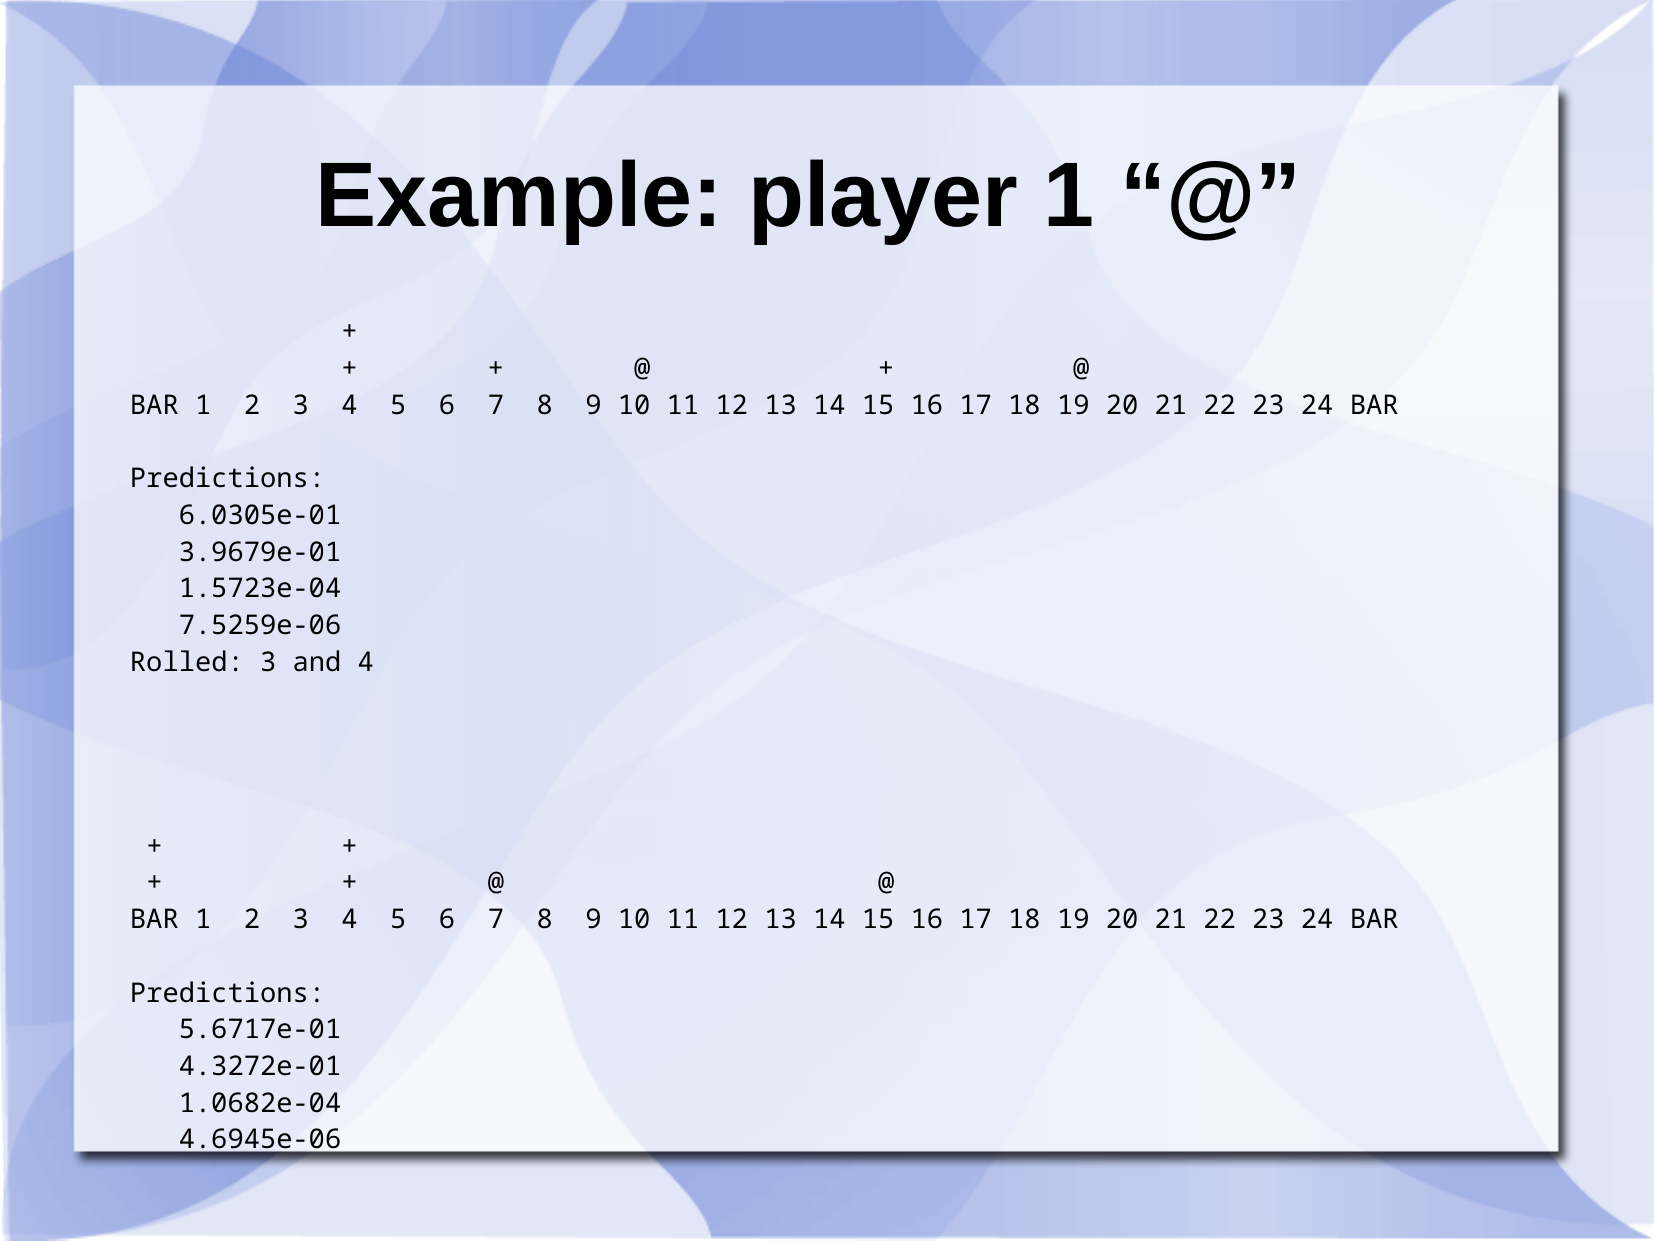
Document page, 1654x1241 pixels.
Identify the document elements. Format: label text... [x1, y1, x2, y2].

subtitle + + + @ + @ BAR 1 2 3 4 5 6 7 8 9 10 11 12 13 14 15 16 17 18 19 20 21 22 23 24 BAR Predictions: 6.0305e-01 3.9679e-01 1.5723e-04 7.5259e-06 Rolled: 3 and 4 + + + + @ @ BAR 1 2 3 4 5 6 7 8 9 10 11 12 13 14 15 16 17 18 19 20 21 22 23 24 BAR Predictions: 5.6717e-01 4.3272e-01 1.0682e-04 4.6945e-06 [129, 332, 1489, 1137]
title Example: player 1 “@” [82, 98, 1536, 291]
picture [0, 0, 1654, 1241]
